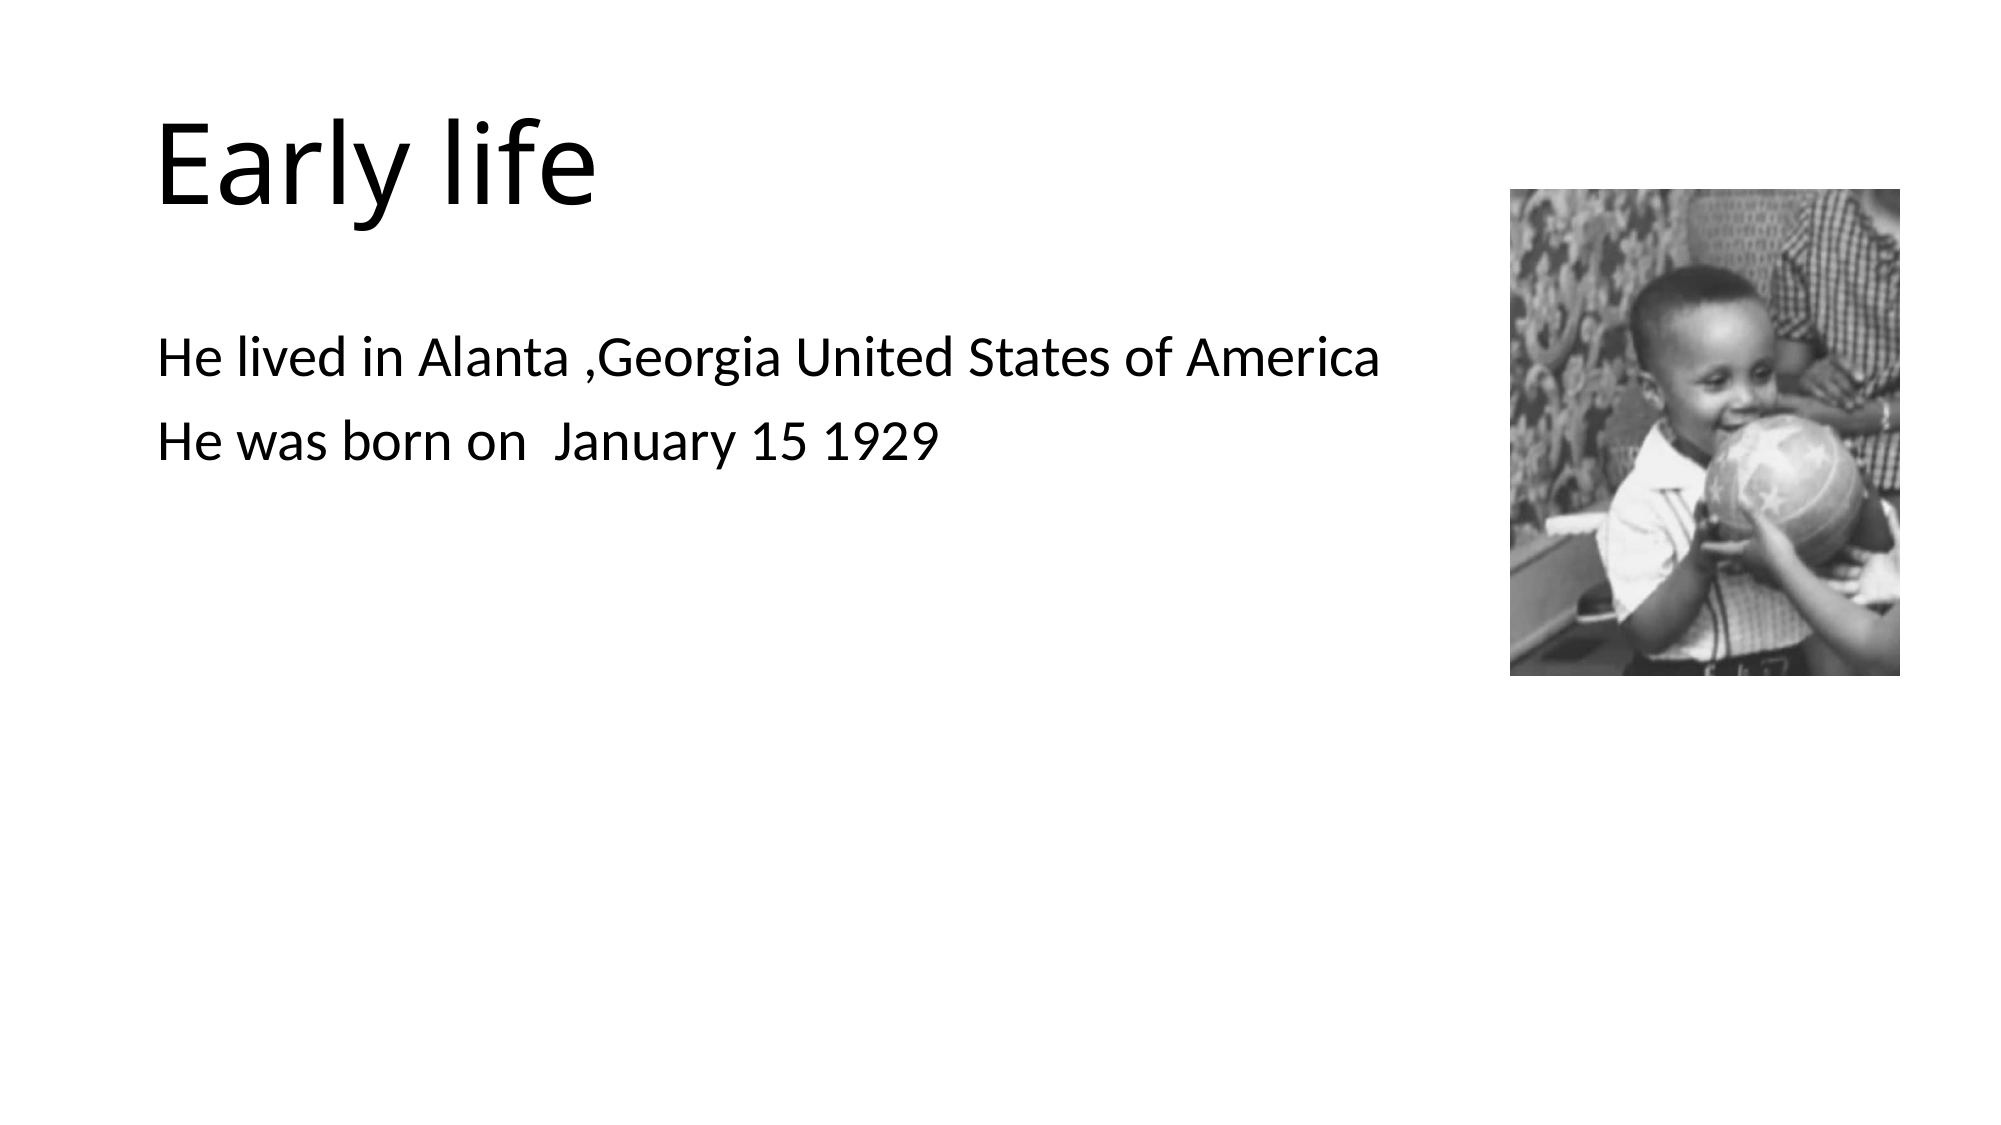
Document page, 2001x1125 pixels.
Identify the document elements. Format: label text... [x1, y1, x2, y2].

picture [1510, 189, 1900, 676]
title Early life [137, 59, 1863, 278]
list He lived in Alanta ,Georgia United States of America He was born on January 15 1929 [142, 318, 1868, 1033]
